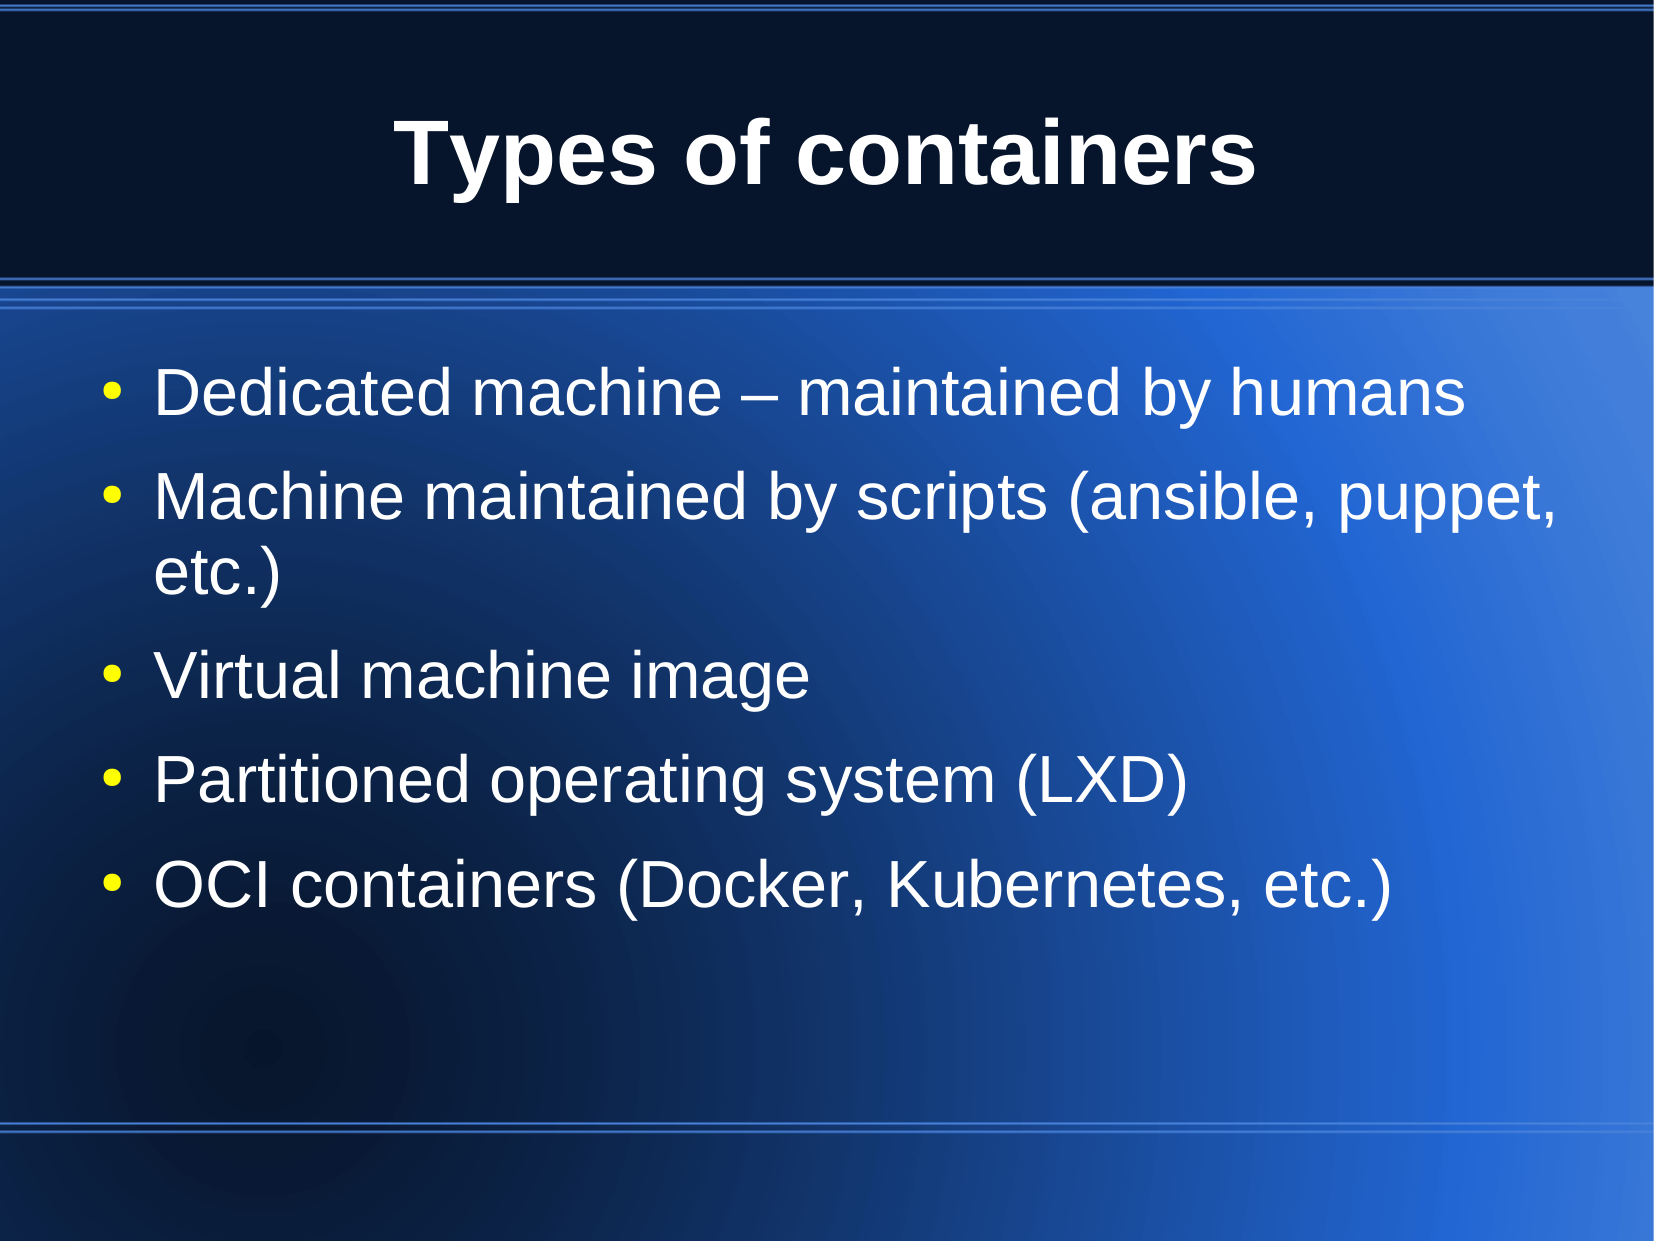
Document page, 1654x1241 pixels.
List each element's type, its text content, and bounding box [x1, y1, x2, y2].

list Dedicated machine – maintained by humans Machine maintained by scripts (ansible, puppet, etc.) Virtual machine image Partitioned operating system (LXD) OCI containers (Docker, Kubernetes, etc.) [82, 355, 1571, 1058]
picture [0, 0, 1654, 1241]
title Types of containers [82, 49, 1571, 257]
